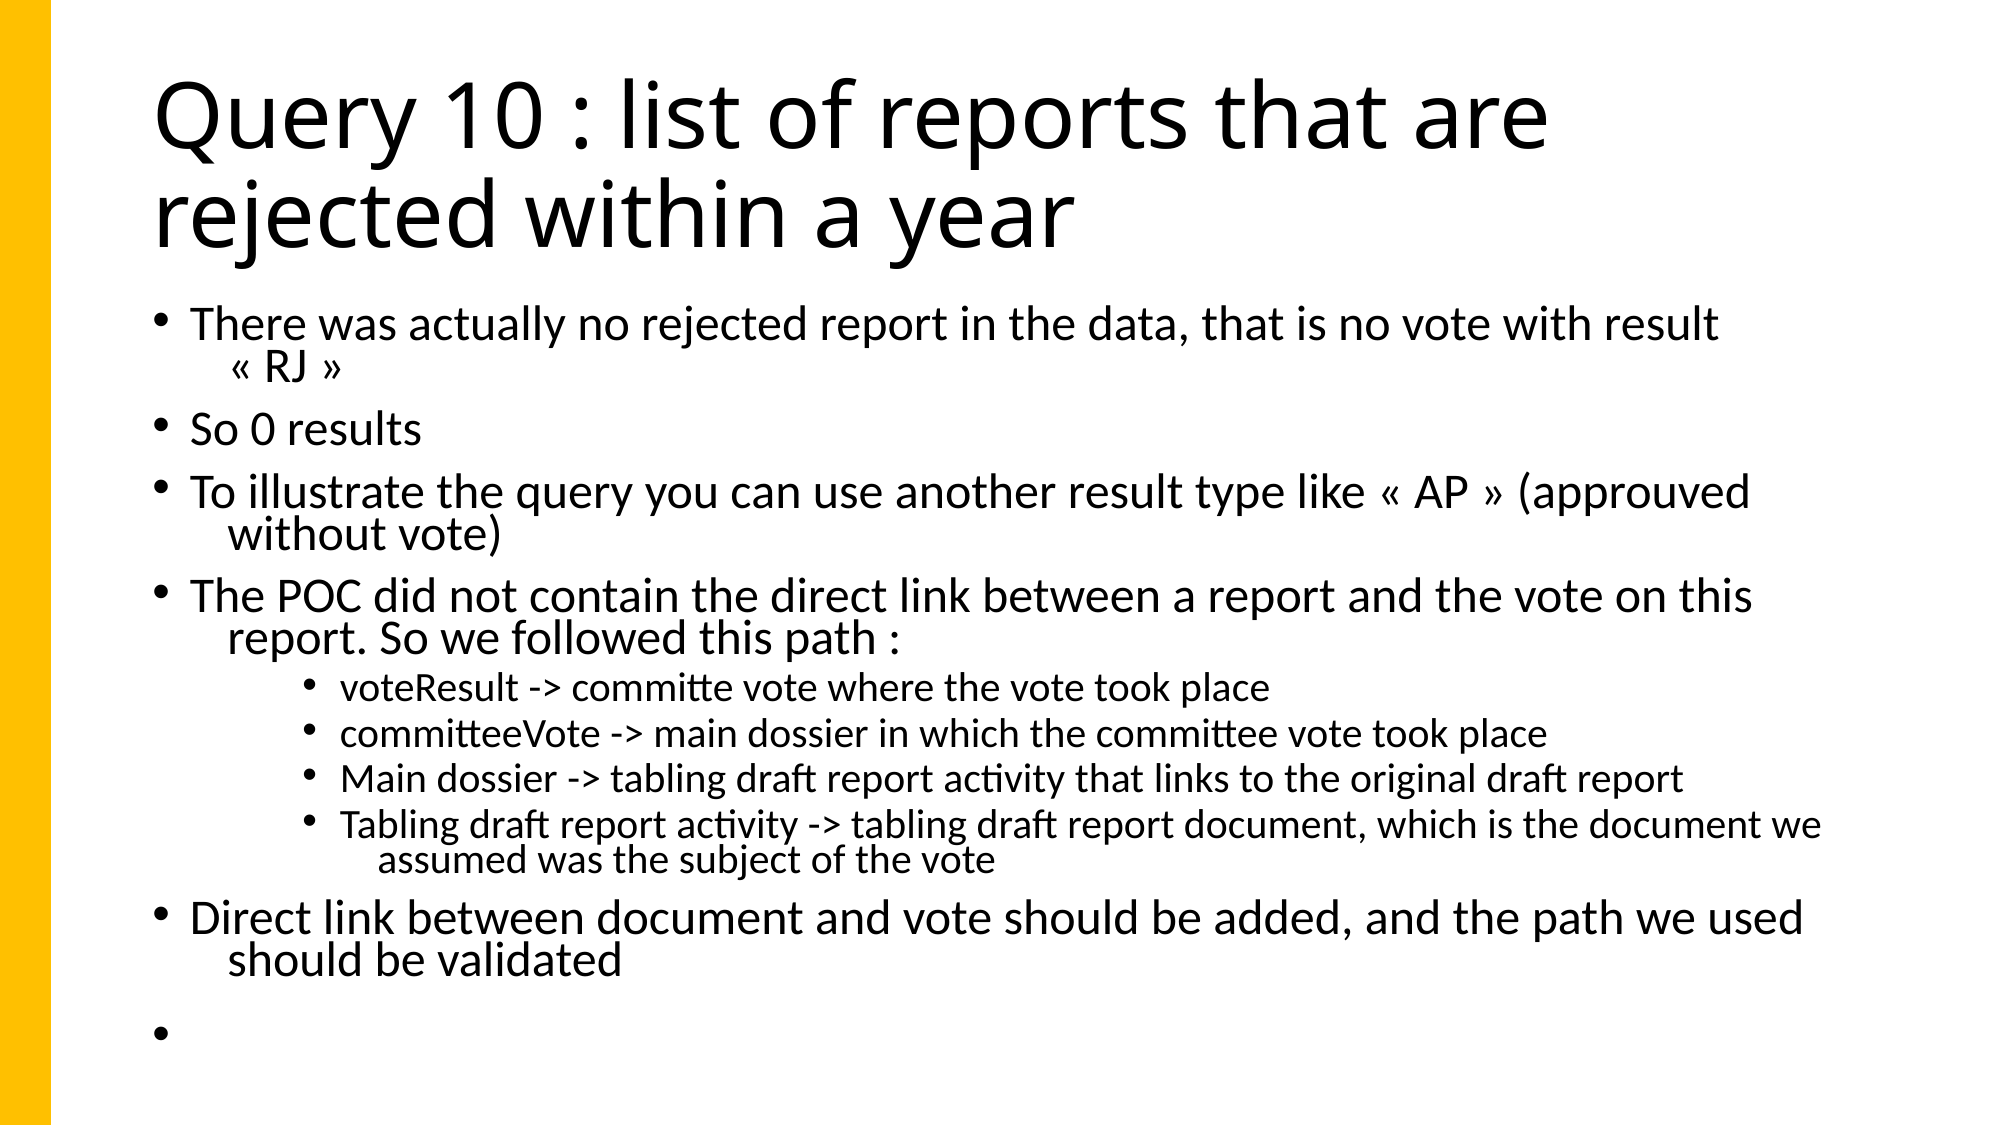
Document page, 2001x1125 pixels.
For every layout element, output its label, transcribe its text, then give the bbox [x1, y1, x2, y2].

title Query 10 : list of reports that are rejected within a year [137, 59, 1863, 278]
text_box [0, 0, 51, 1125]
list There was actually no rejected report in the data, that is no vote with result « RJ » So 0 results To illustrate the query you can use another result type like « AP » (approuved without vote) The POC did not contain the direct link between a report and the vote on this report. So we followed this path : voteResult -> committe vote where the vote took place committeeVote -> main dossier in which the committee vote took place Main dossier -> tabling draft report activity that links to the original draft report Tabling draft report activity -> tabling draft report document, which is the document we assumed was the subject of the vote Direct link between document and vote should be added, and the path we used should be validated [137, 299, 1863, 1014]
